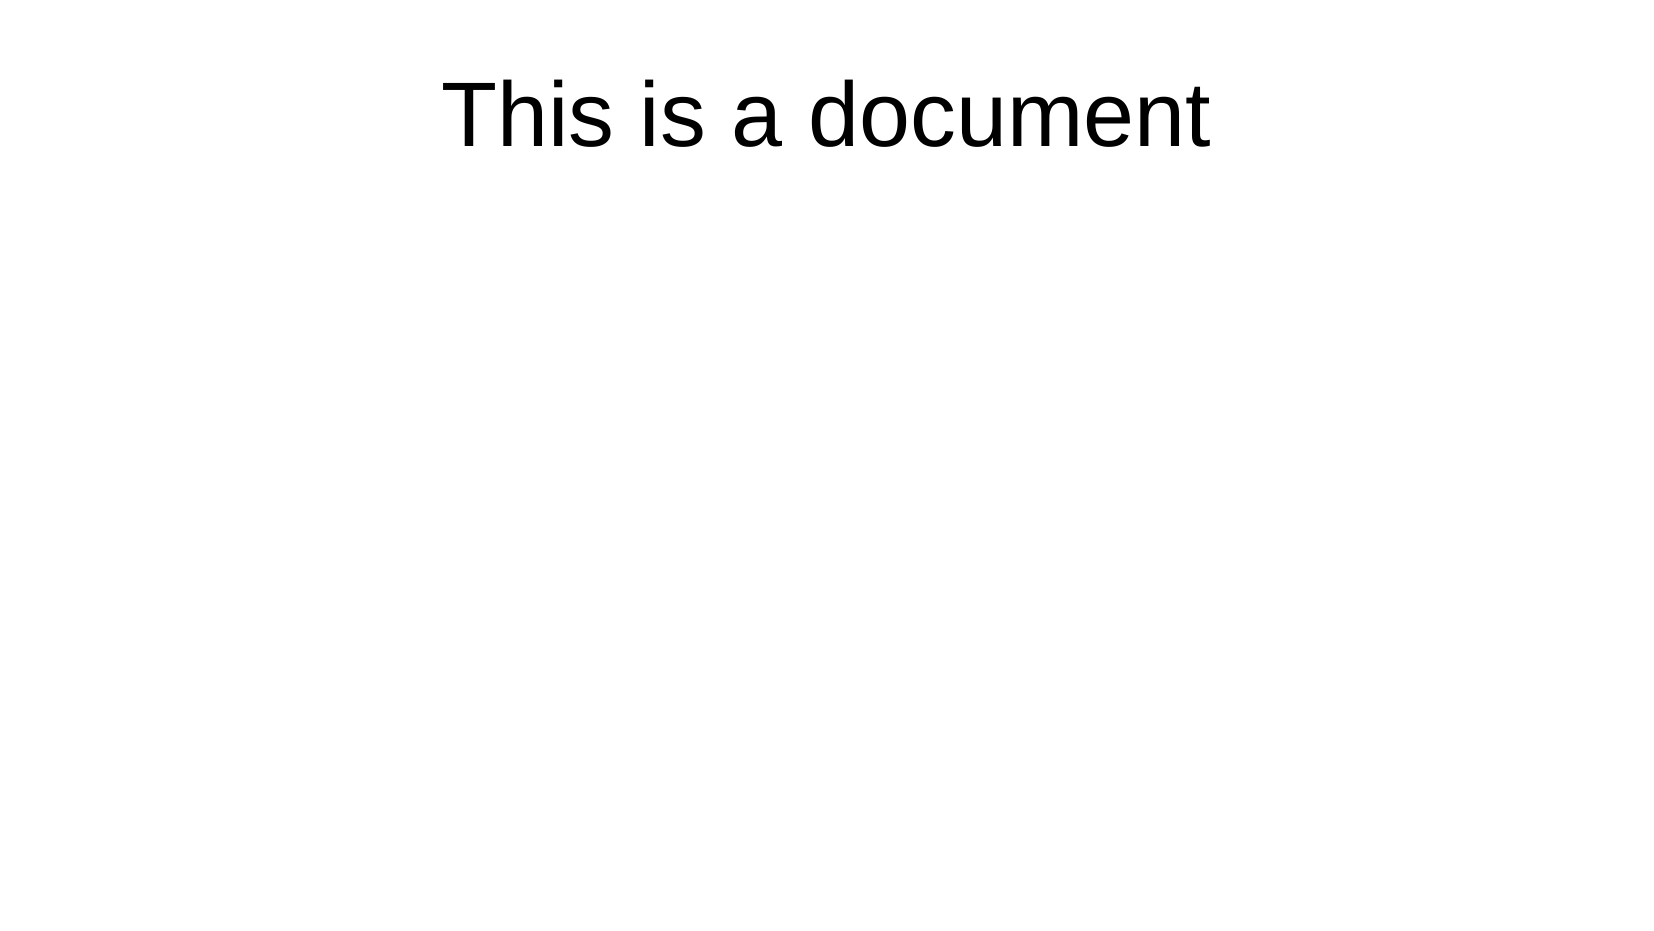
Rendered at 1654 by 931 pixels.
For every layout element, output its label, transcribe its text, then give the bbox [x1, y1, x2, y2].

title This is a document [82, 37, 1571, 193]
